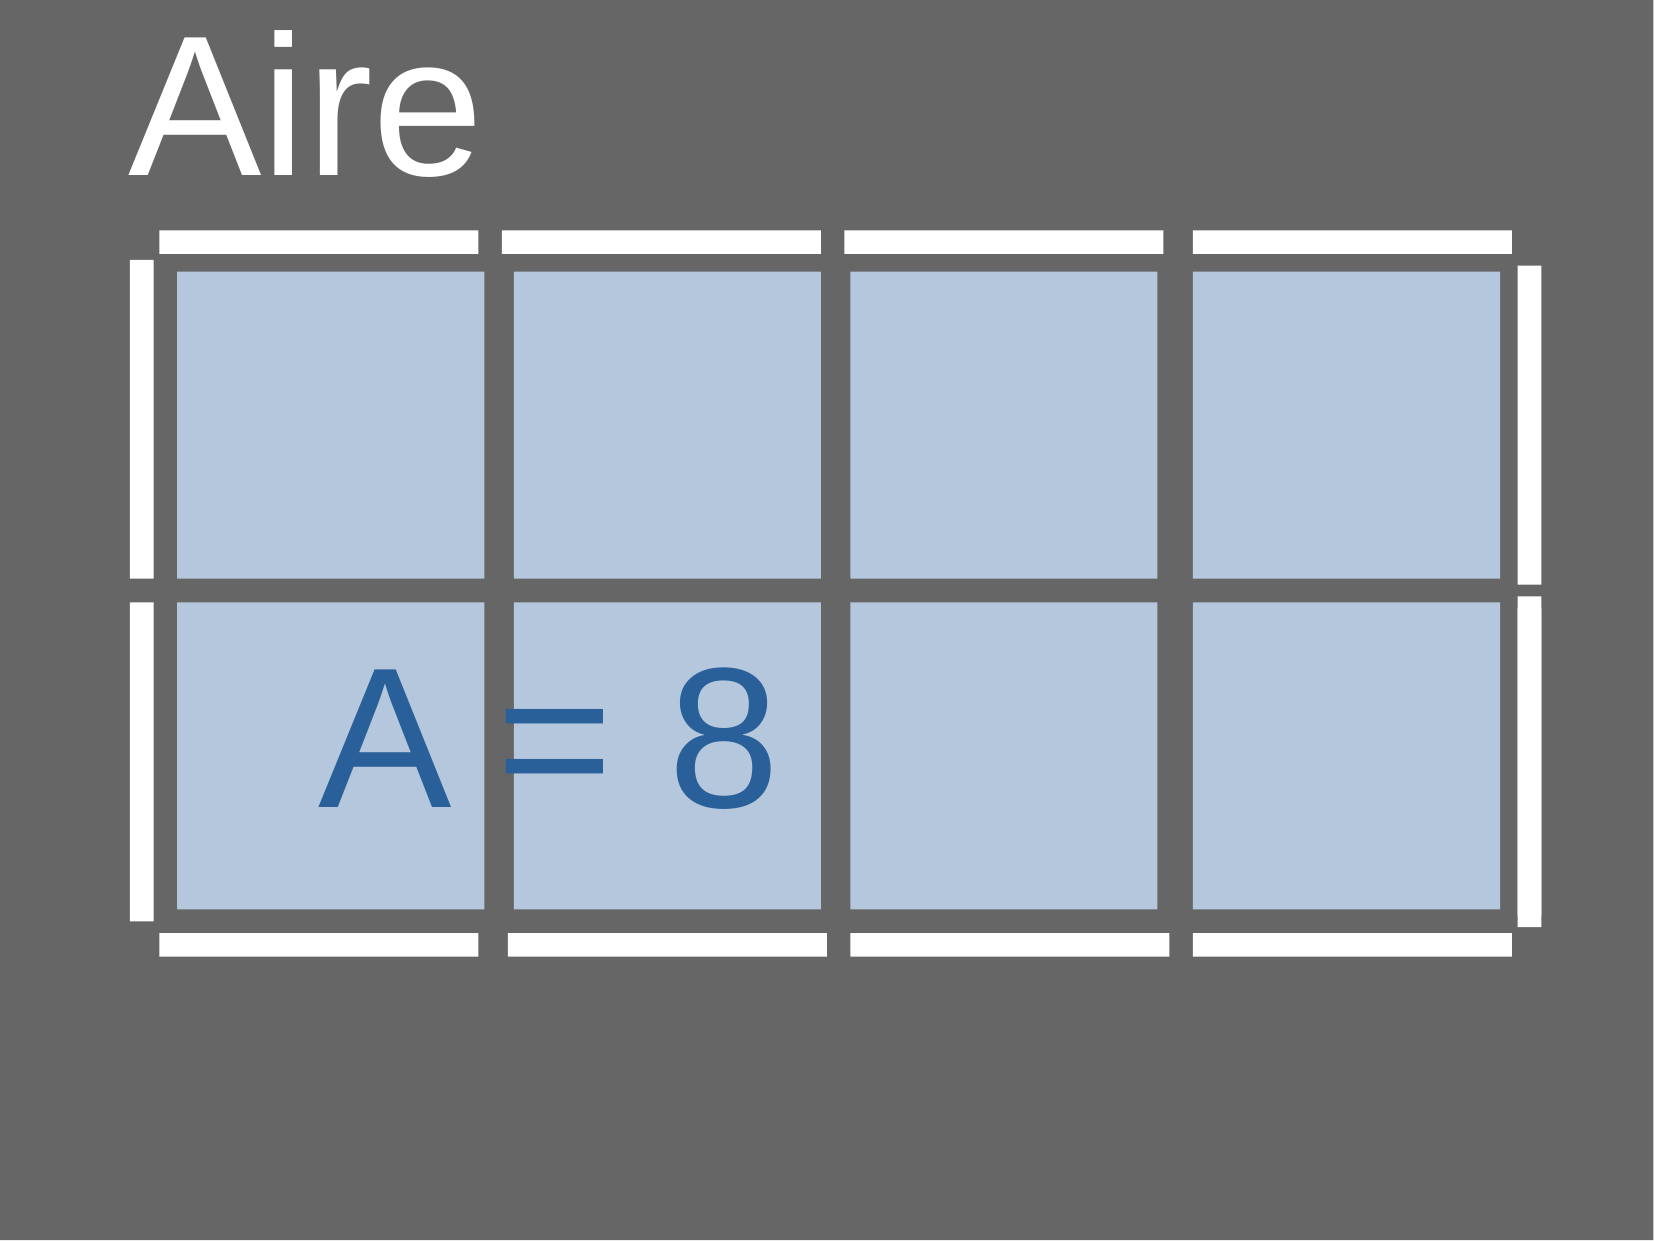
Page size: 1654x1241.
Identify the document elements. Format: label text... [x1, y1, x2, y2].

title Aire [0, 0, 780, 237]
title A = 8 [318, 608, 1265, 869]
text_box [0, 0, 1654, 1241]
